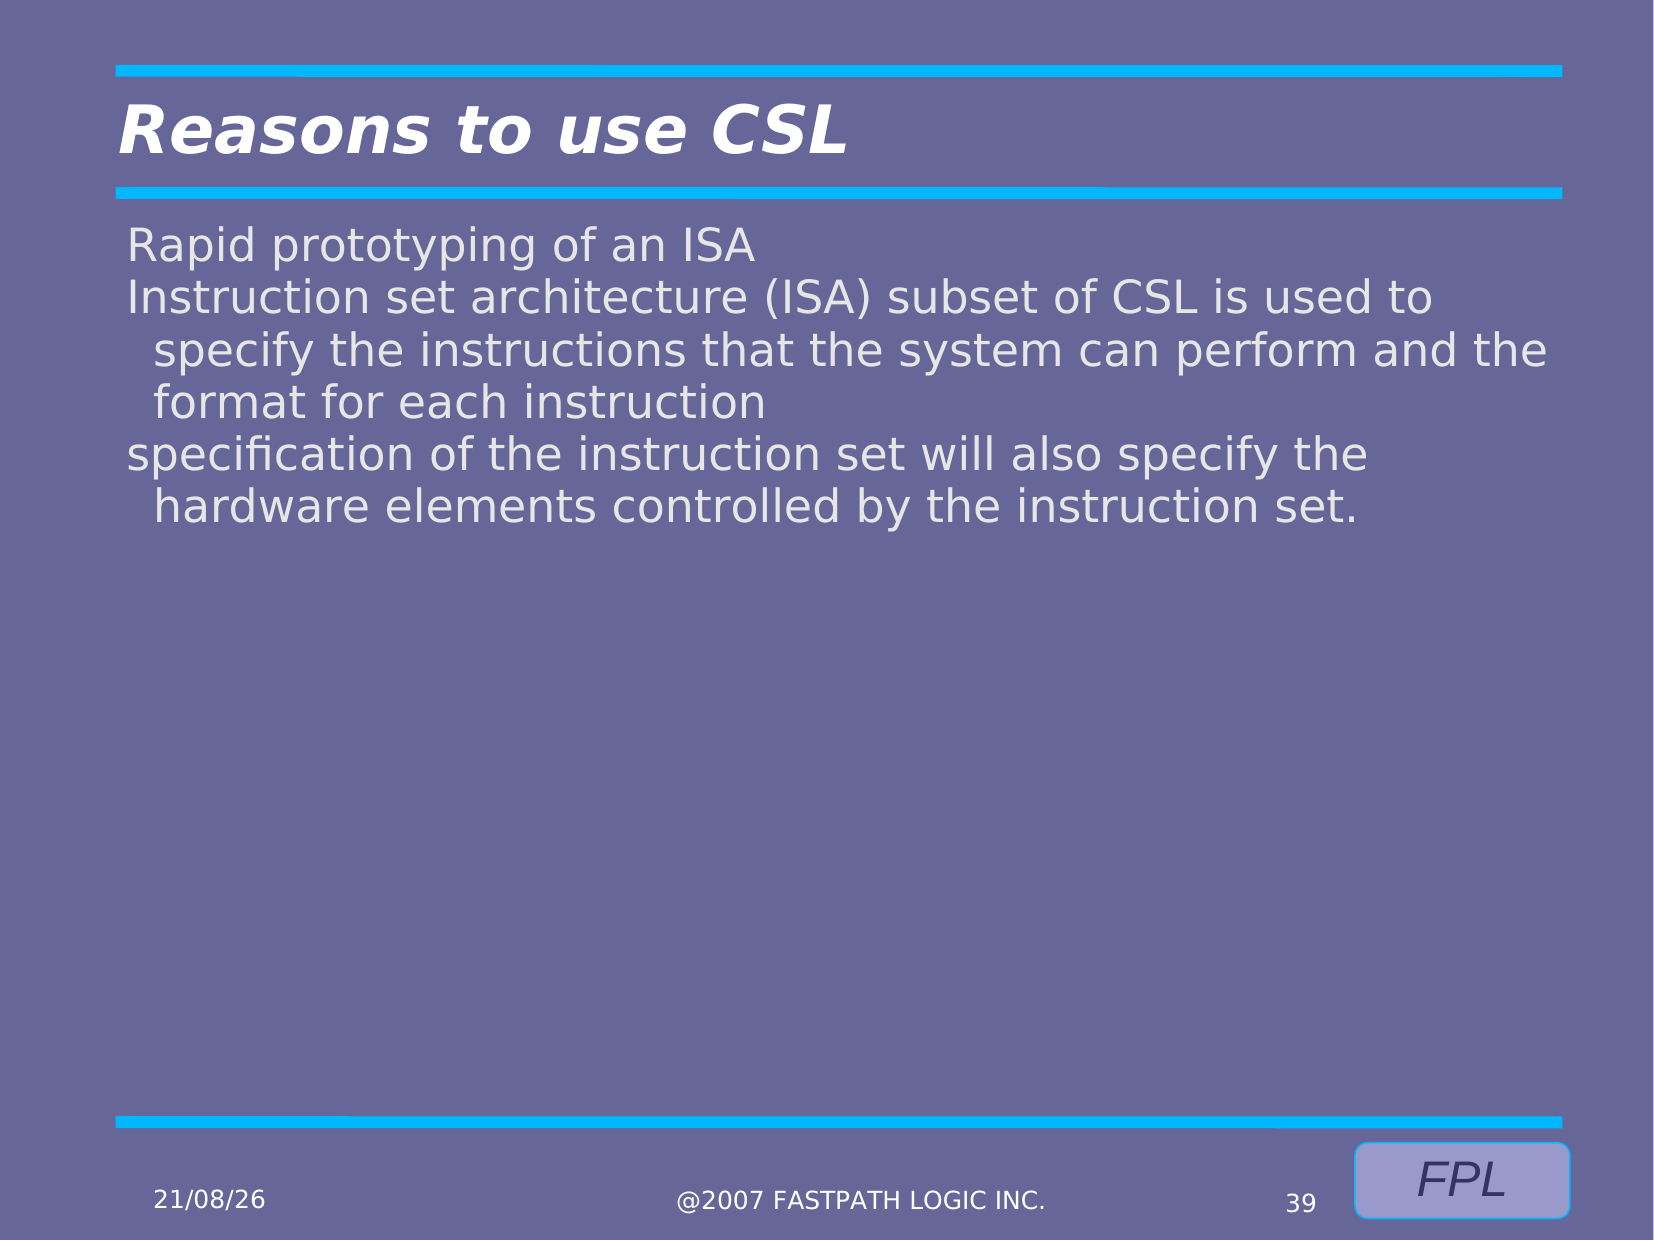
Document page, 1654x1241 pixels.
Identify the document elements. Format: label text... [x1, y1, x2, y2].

list Rapid prototyping of an ISA Instruction set architecture (ISA) subset of CSL is used to specify the instructions that the system can perform and the format for each instruction specification of the instruction set will also specify the hardware elements controlled by the instruction set. [126, 219, 1566, 1133]
title Reasons to use CSL [118, 41, 1531, 220]
